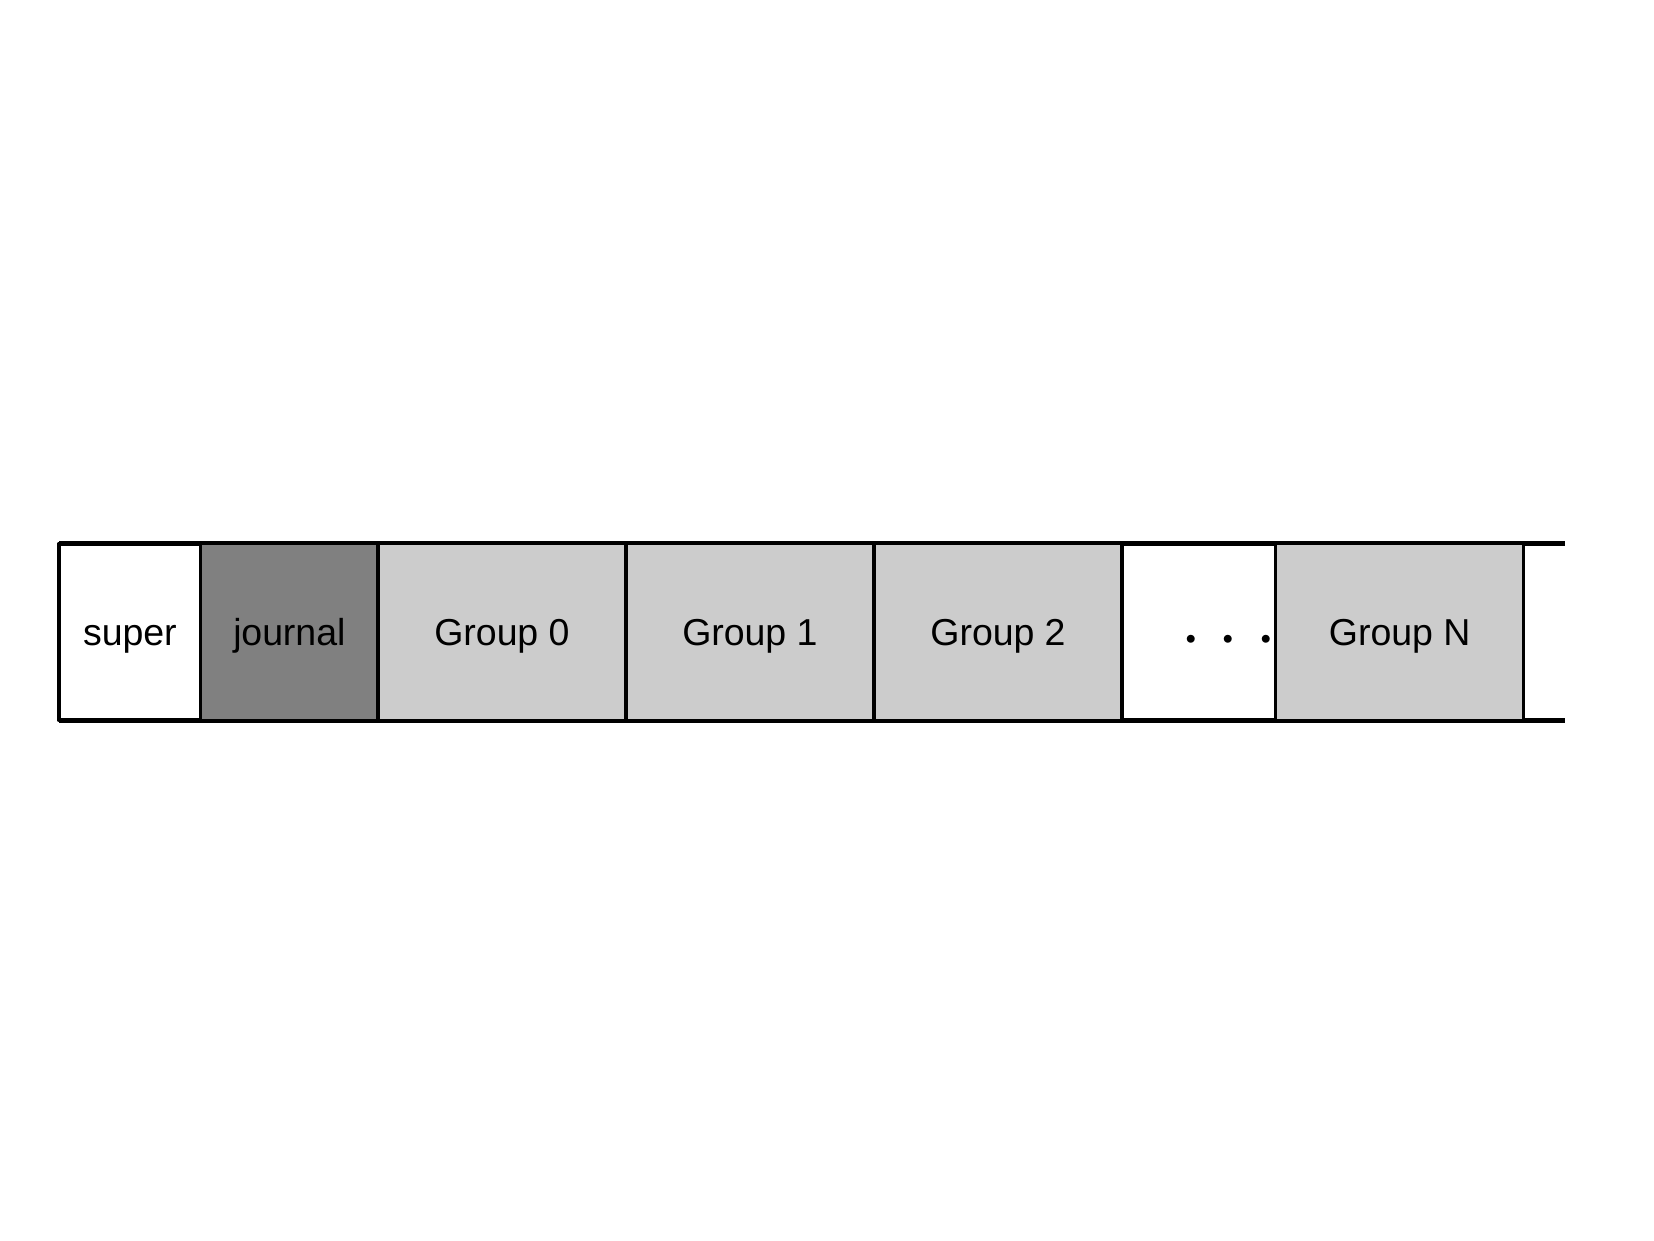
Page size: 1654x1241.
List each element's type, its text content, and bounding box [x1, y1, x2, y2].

text_box Group N [1275, 543, 1524, 721]
text_box Group 1 [625, 543, 874, 721]
text_box Group 2 [874, 543, 1123, 721]
text_box ・・・ [1157, 602, 1244, 655]
text_box Group 0 [378, 543, 625, 721]
text_box journal [200, 543, 378, 721]
text_box super [59, 543, 200, 721]
